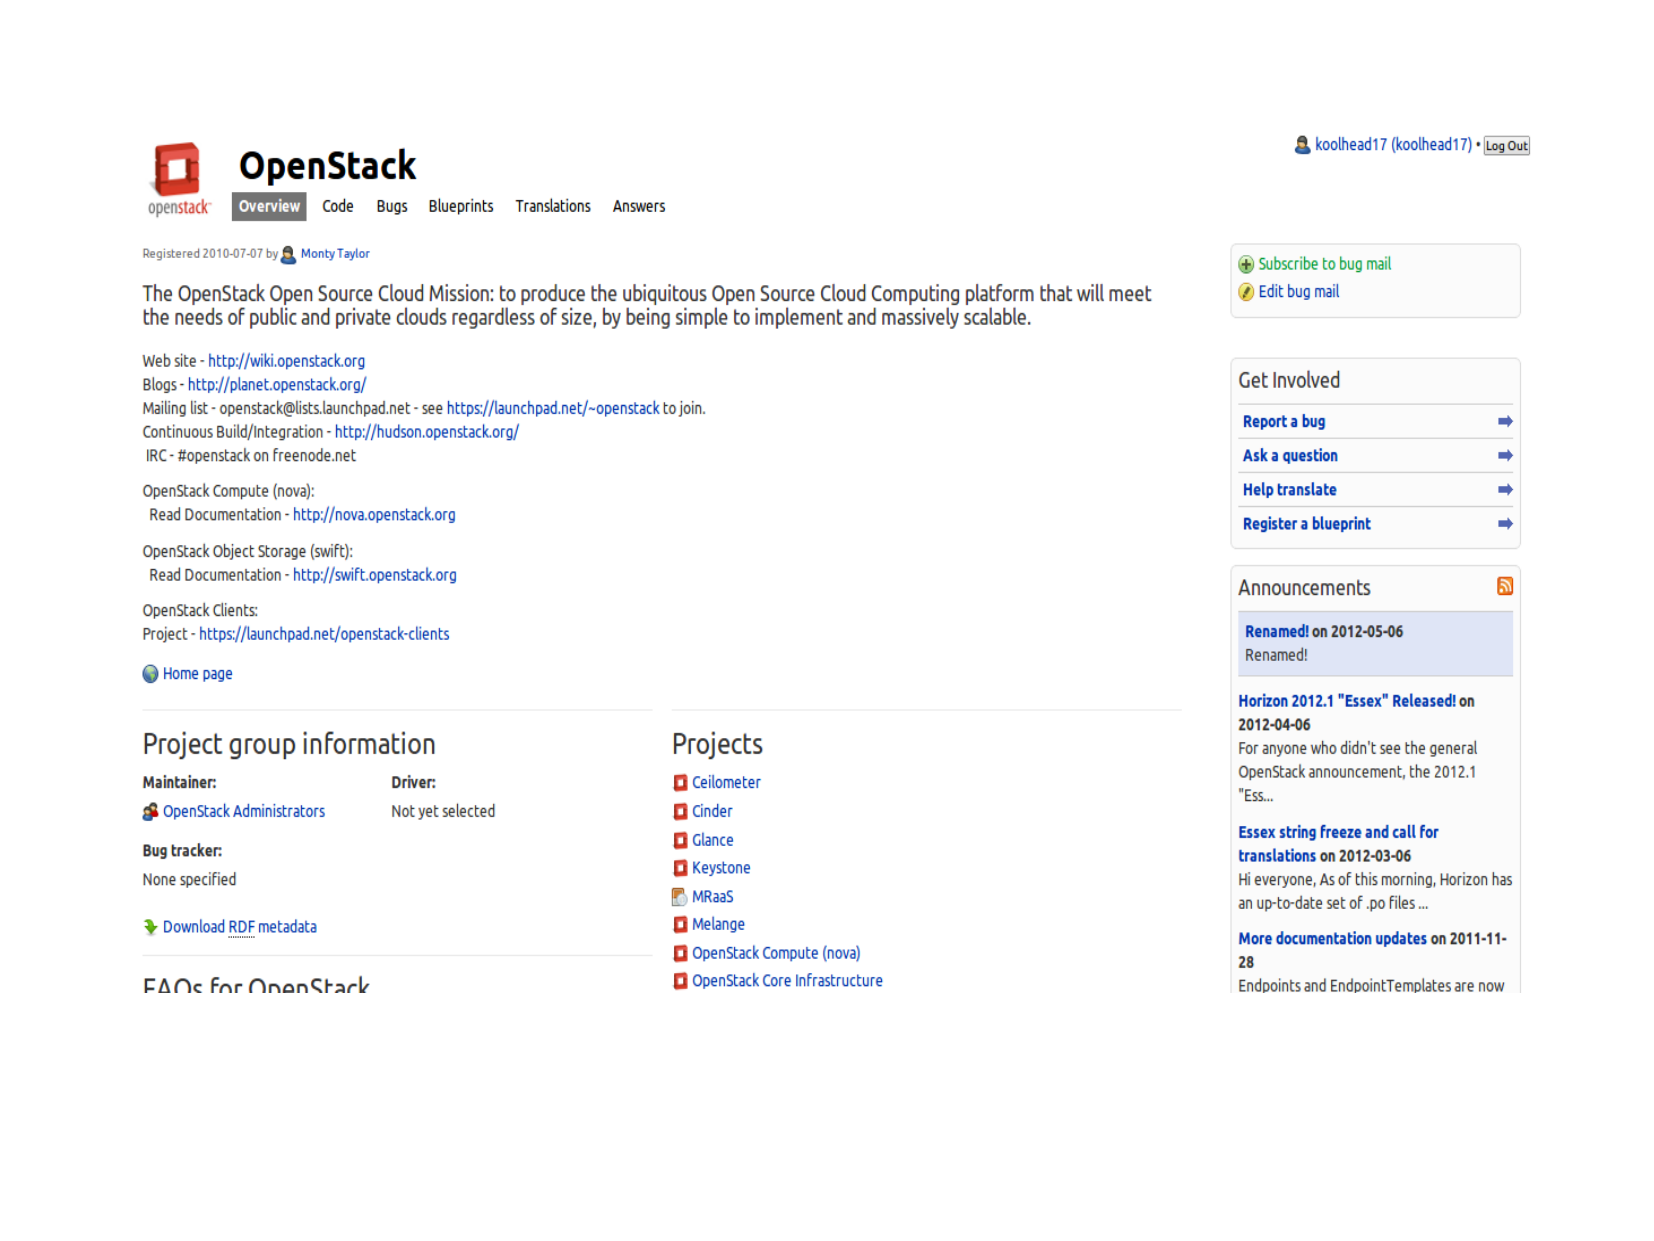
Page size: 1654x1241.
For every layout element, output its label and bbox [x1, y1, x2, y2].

picture [120, 128, 1546, 993]
